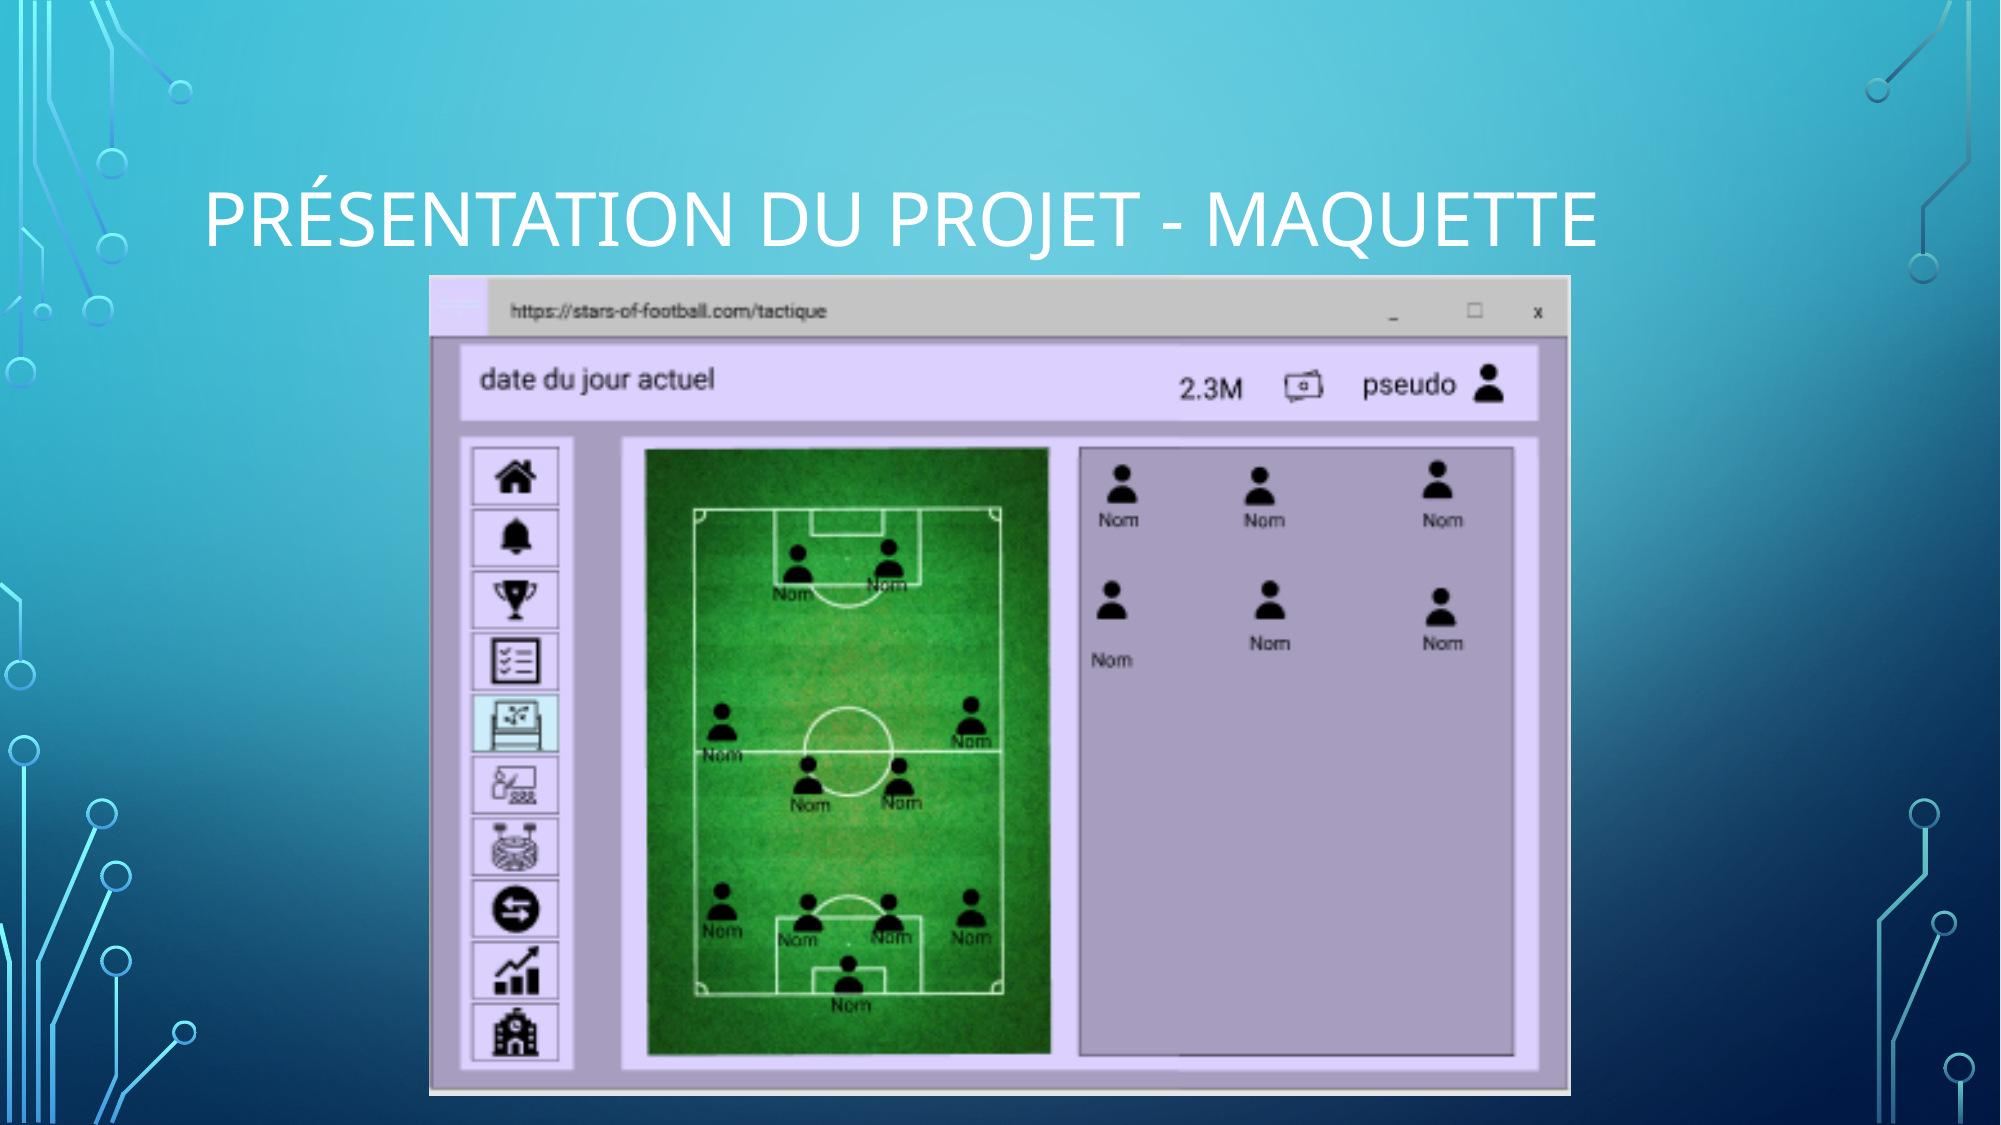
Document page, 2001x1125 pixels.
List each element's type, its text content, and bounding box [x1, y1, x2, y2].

title Présentation du projet - maquette [187, 101, 1813, 344]
picture [429, 275, 1571, 1096]
